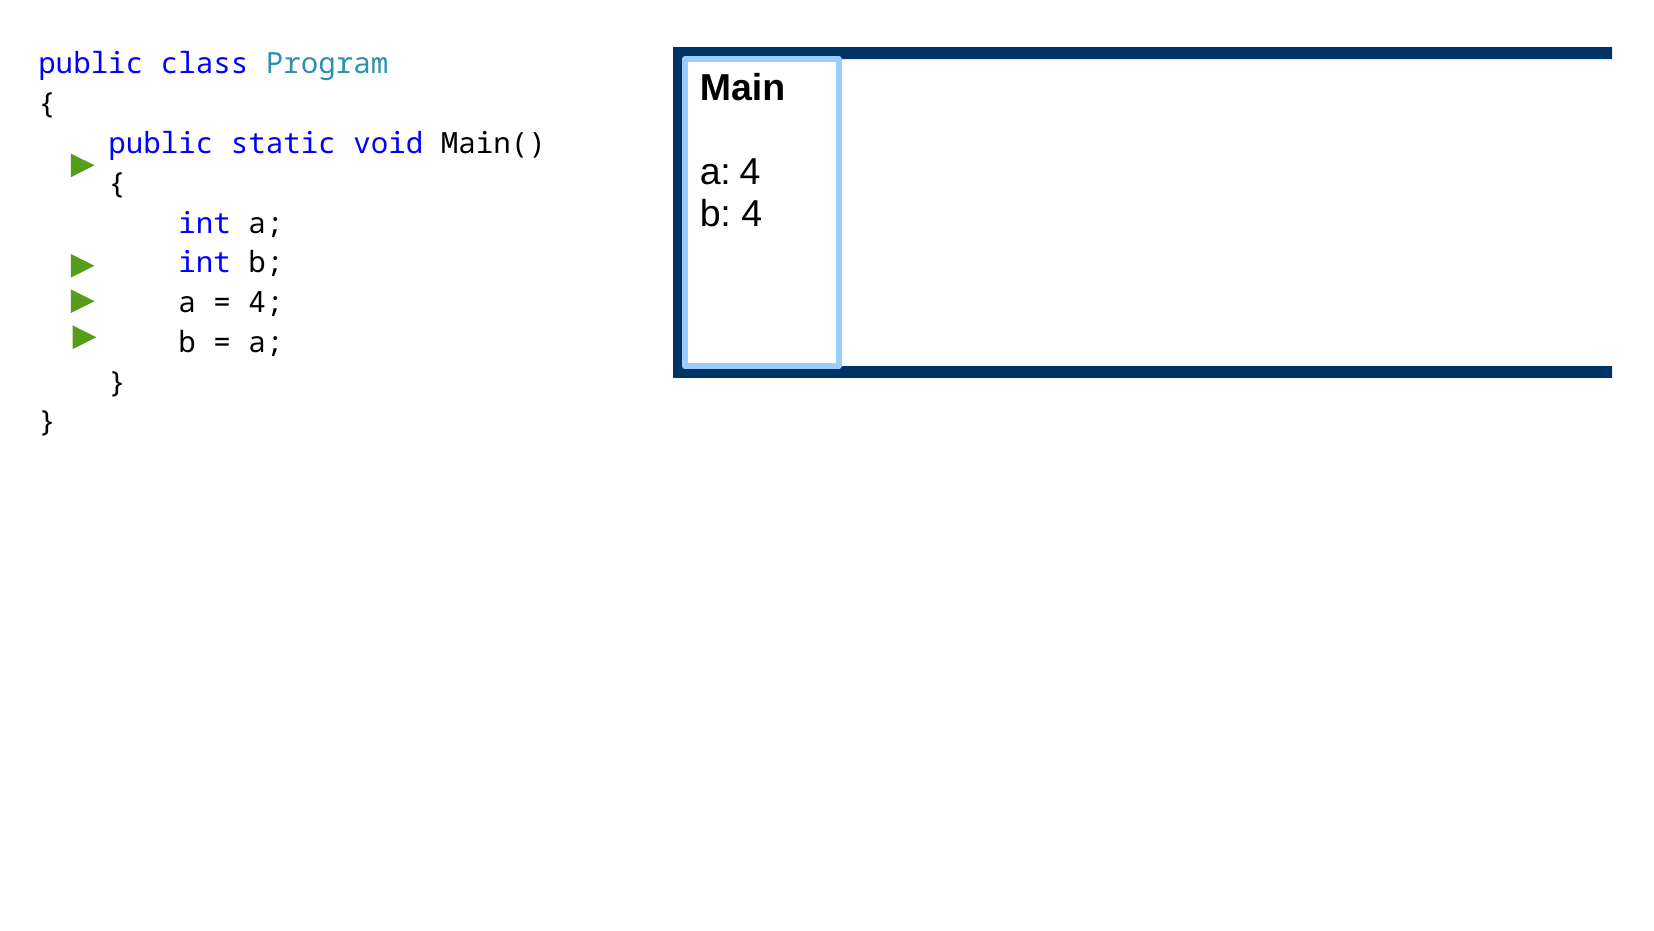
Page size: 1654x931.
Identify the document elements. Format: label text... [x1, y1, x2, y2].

text_box [70, 153, 95, 178]
text_box [673, 47, 1613, 378]
text_box Main a: 0 b: 0 [685, 59, 839, 242]
text_box [70, 289, 95, 314]
text_box 4 [734, 196, 770, 232]
text_box 4 [732, 153, 768, 189]
text_box public class Program { public static void Main() { int a; int b; a = 4; b = a; } } [23, 35, 591, 393]
text_box [70, 253, 95, 278]
text_box [72, 325, 97, 350]
